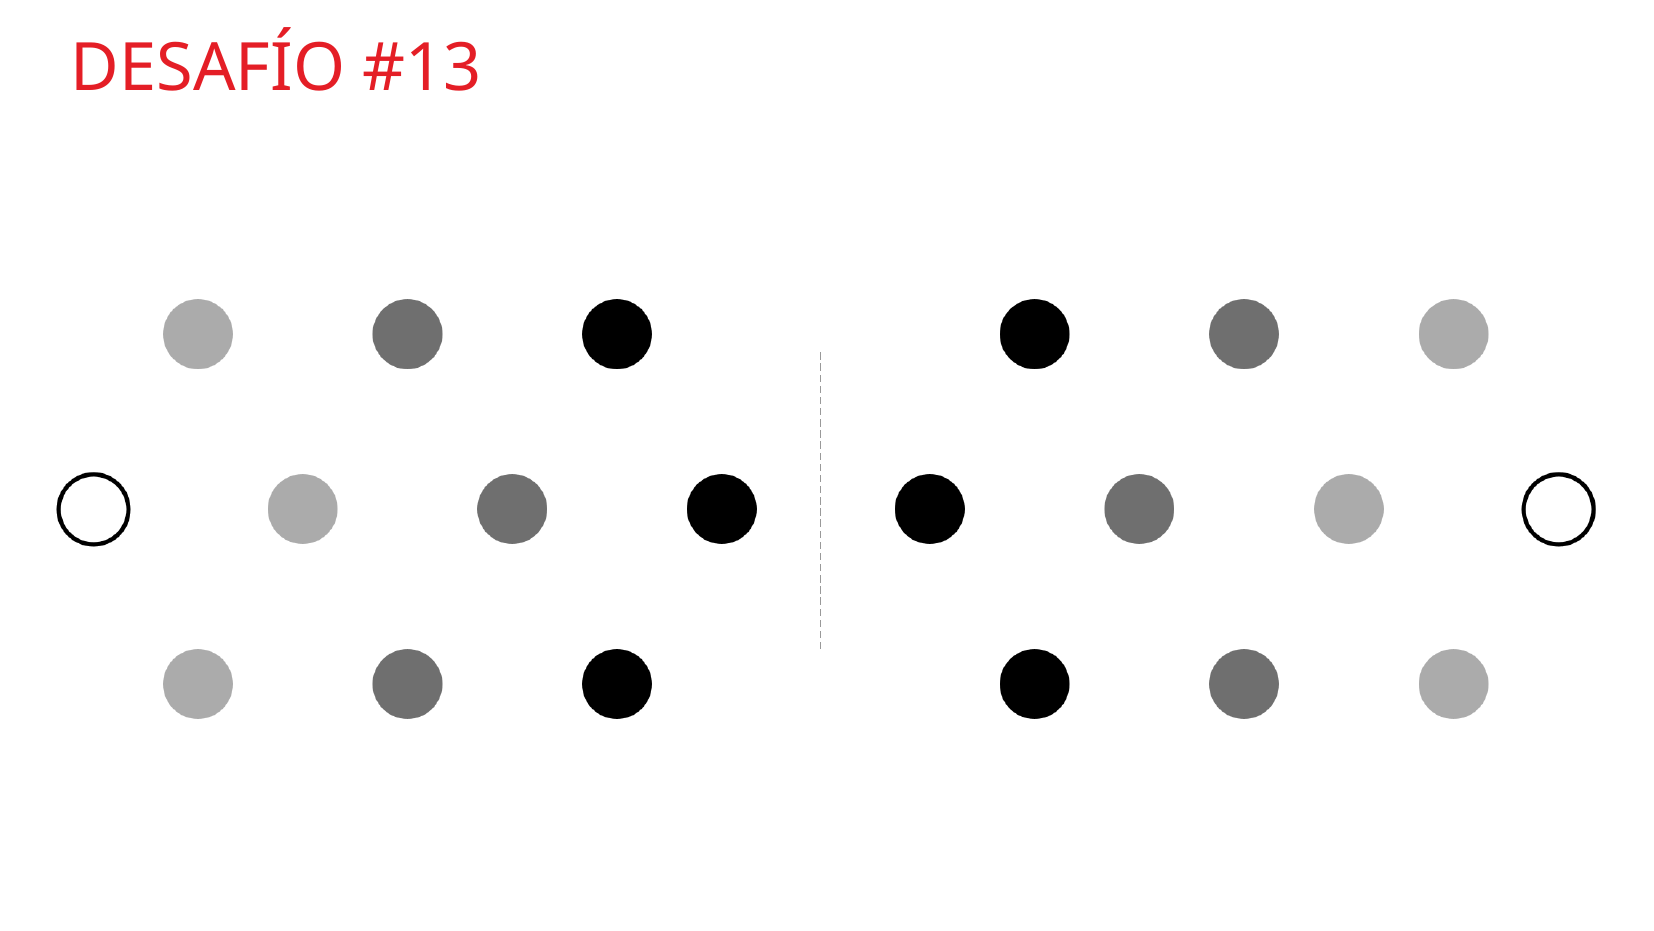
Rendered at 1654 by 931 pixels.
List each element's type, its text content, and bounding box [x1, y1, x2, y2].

title DESAFÍO #13 [70, 11, 1347, 118]
picture [47, 290, 1606, 734]
